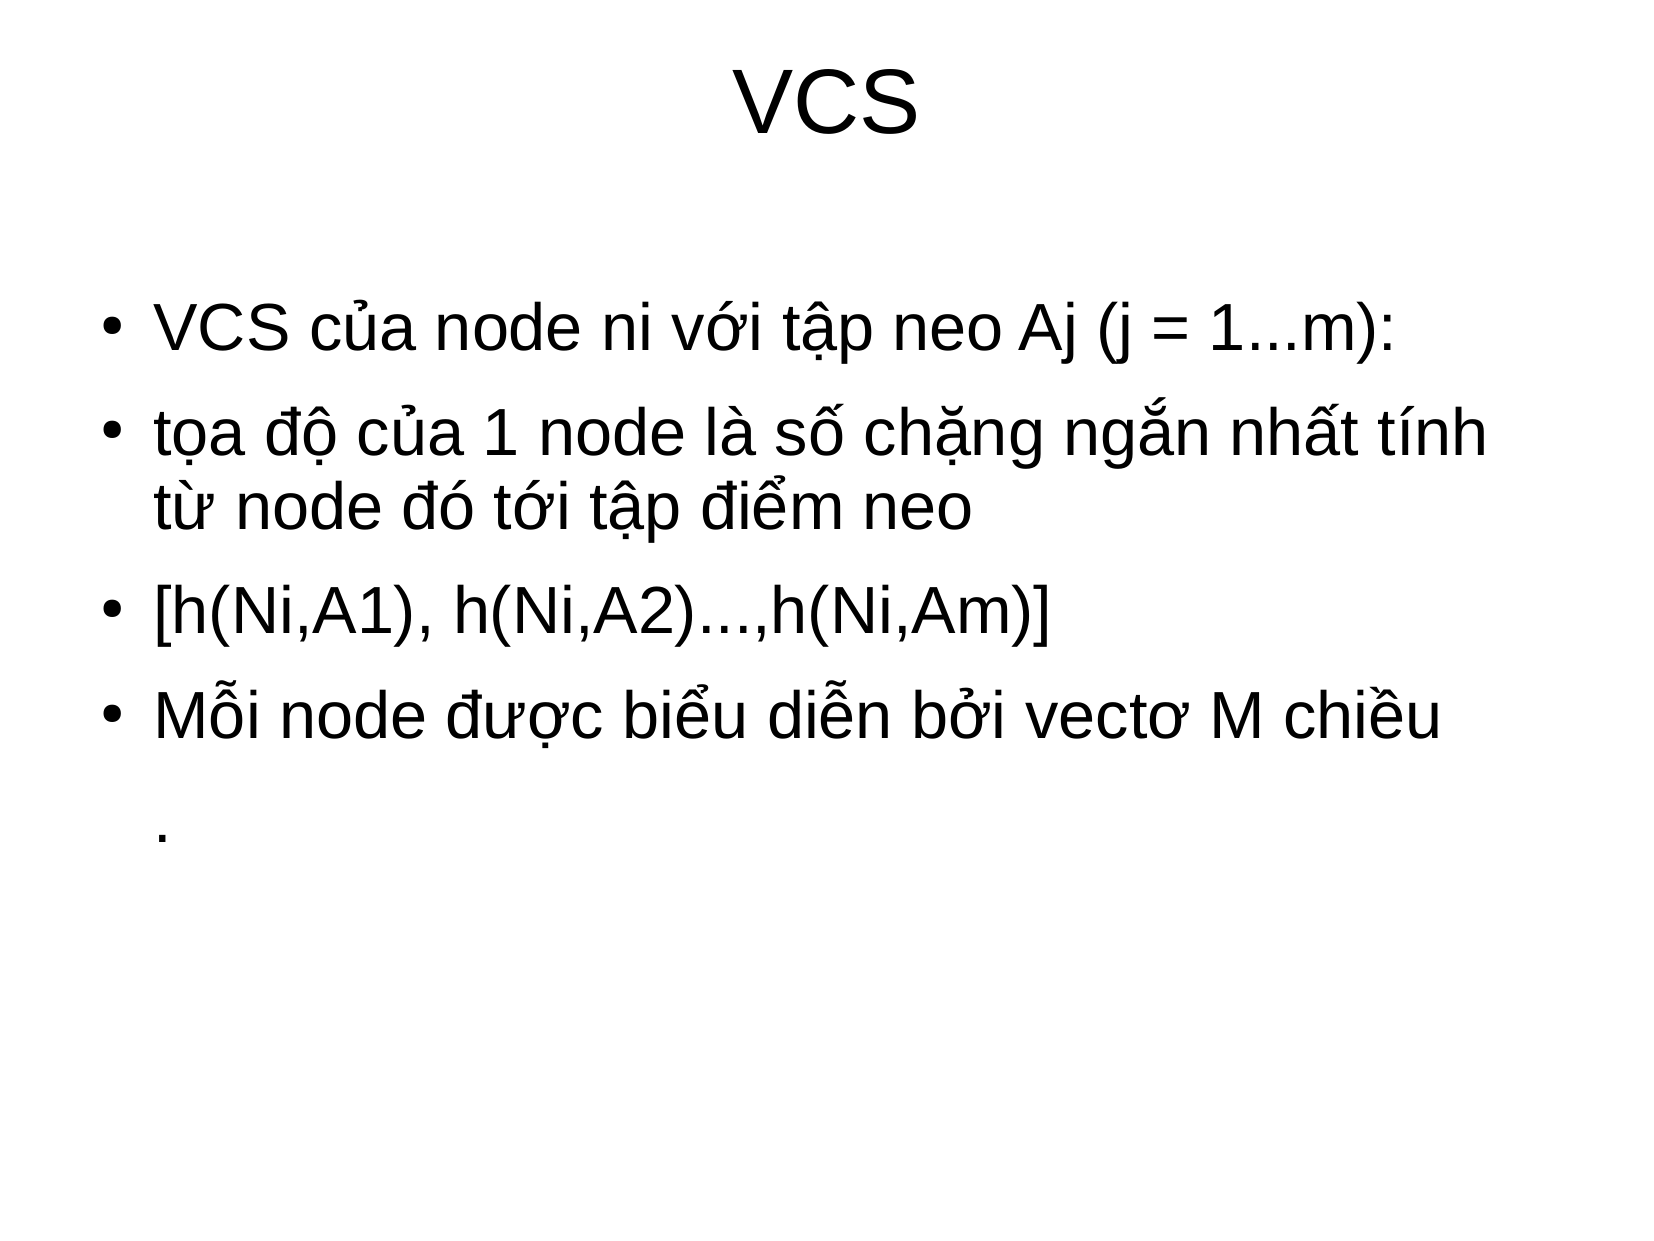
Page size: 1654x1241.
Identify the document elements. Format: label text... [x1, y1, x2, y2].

title VCS [82, 49, 1571, 257]
list VCS của node ni với tập neo Aj (j = 1...m): tọa độ của 1 node là số chặng ngắn nhất tính từ node đó tới tập điểm neo [h(Ni,A1), h(Ni,A2)...,h(Ni,Am)] Mỗi node được biểu diễn bởi vectơ M chiều . [82, 290, 1538, 1010]
